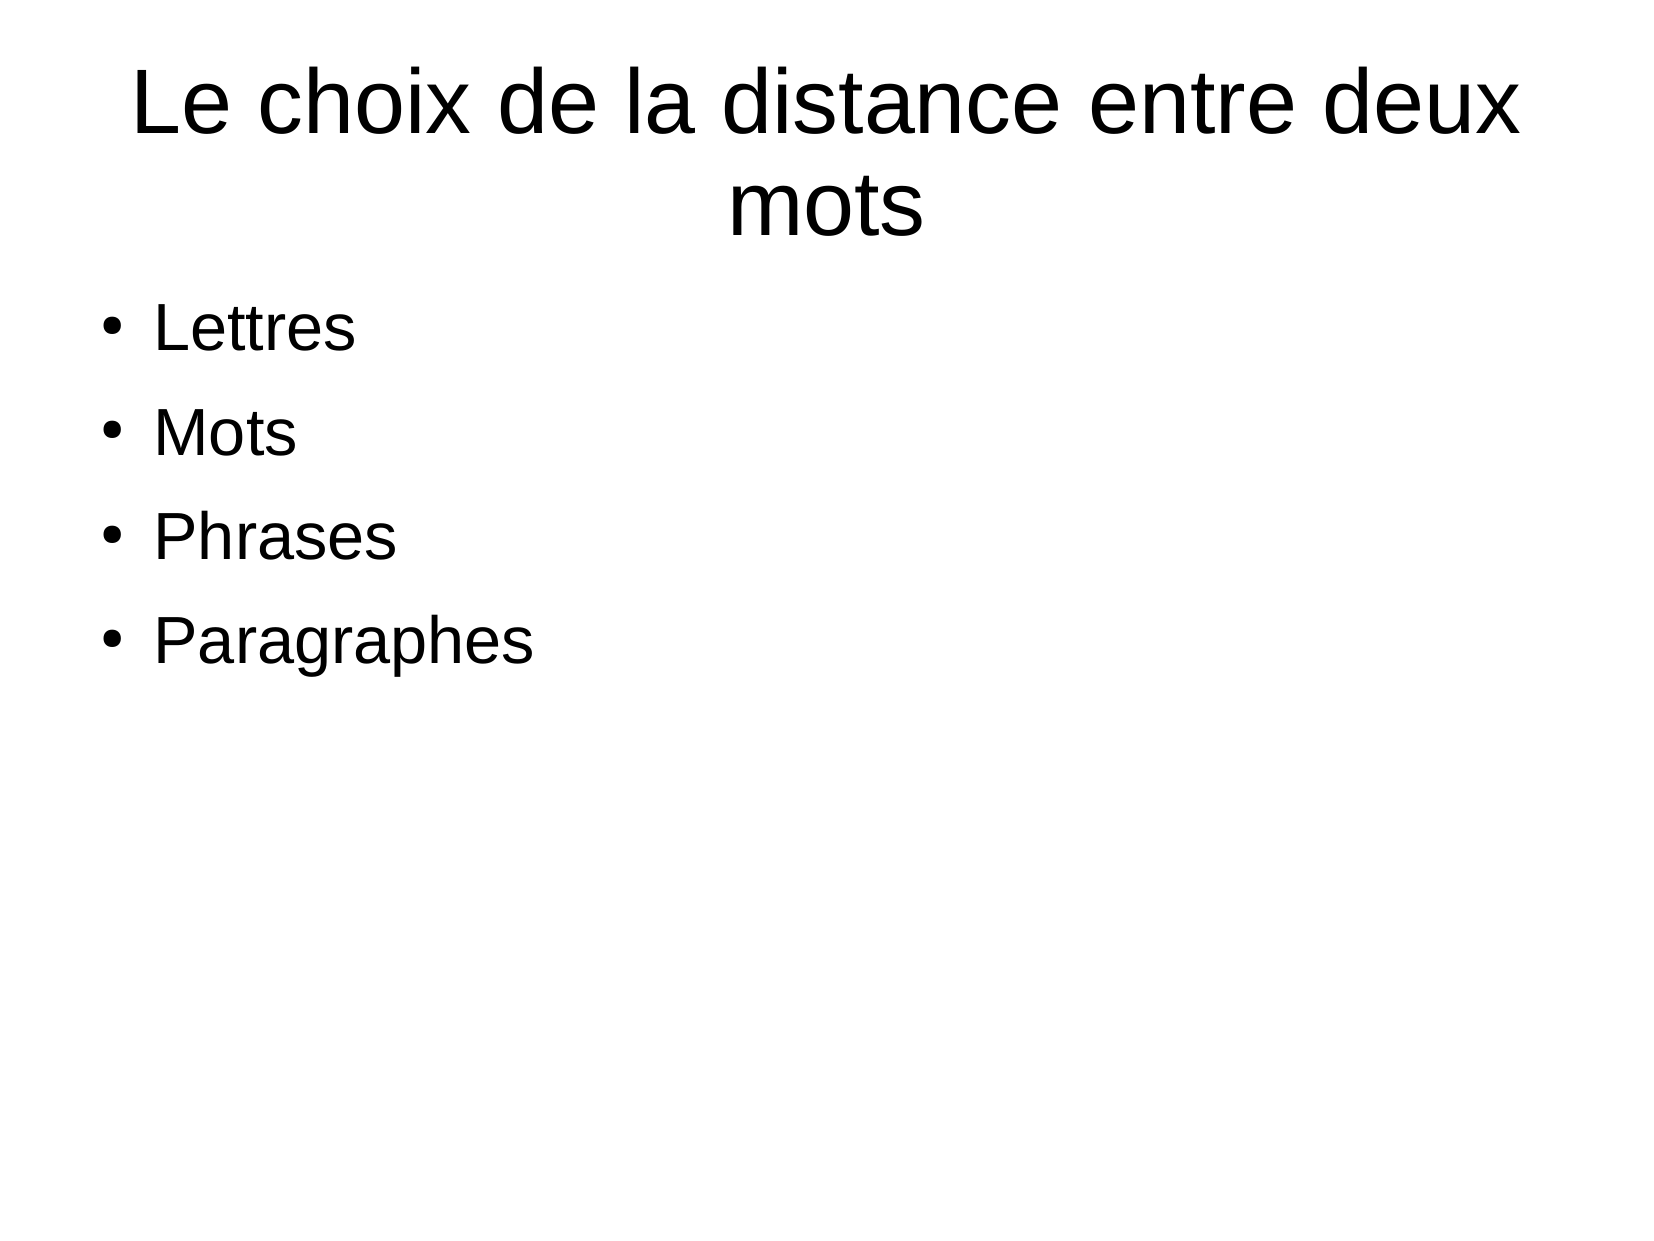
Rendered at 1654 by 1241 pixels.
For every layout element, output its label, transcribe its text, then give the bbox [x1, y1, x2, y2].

title Le choix de la distance entre deux mots [82, 49, 1571, 257]
list Lettres Mots Phrases Paragraphes [82, 290, 1571, 1010]
